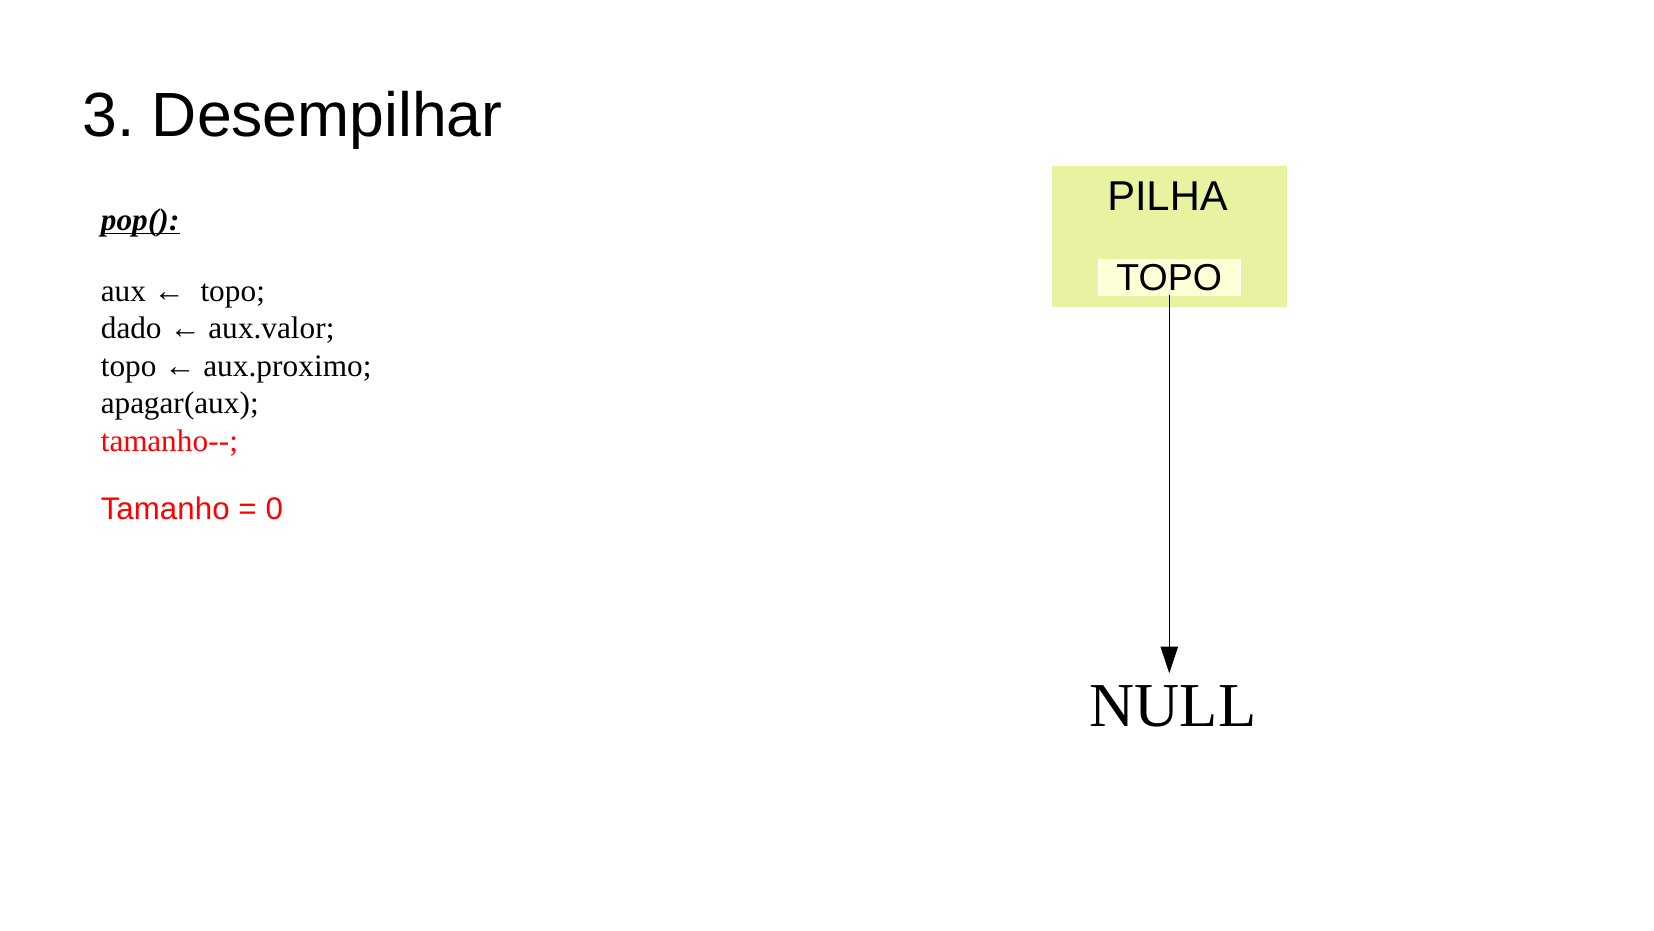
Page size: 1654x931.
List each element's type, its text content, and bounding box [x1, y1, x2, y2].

text_box NULL [1074, 663, 1276, 745]
text_box [1051, 165, 1288, 308]
text_box PILHA [1092, 165, 1247, 227]
text_box pop(): aux ← topo; dado ← aux.valor; topo ← aux.proximo; apagar(aux); tamanho--; [85, 191, 508, 503]
text_box TOPO [1098, 259, 1241, 296]
text_box Tamanho = 0 [86, 503, 301, 569]
title 3. Desempilhar [82, 37, 1571, 193]
